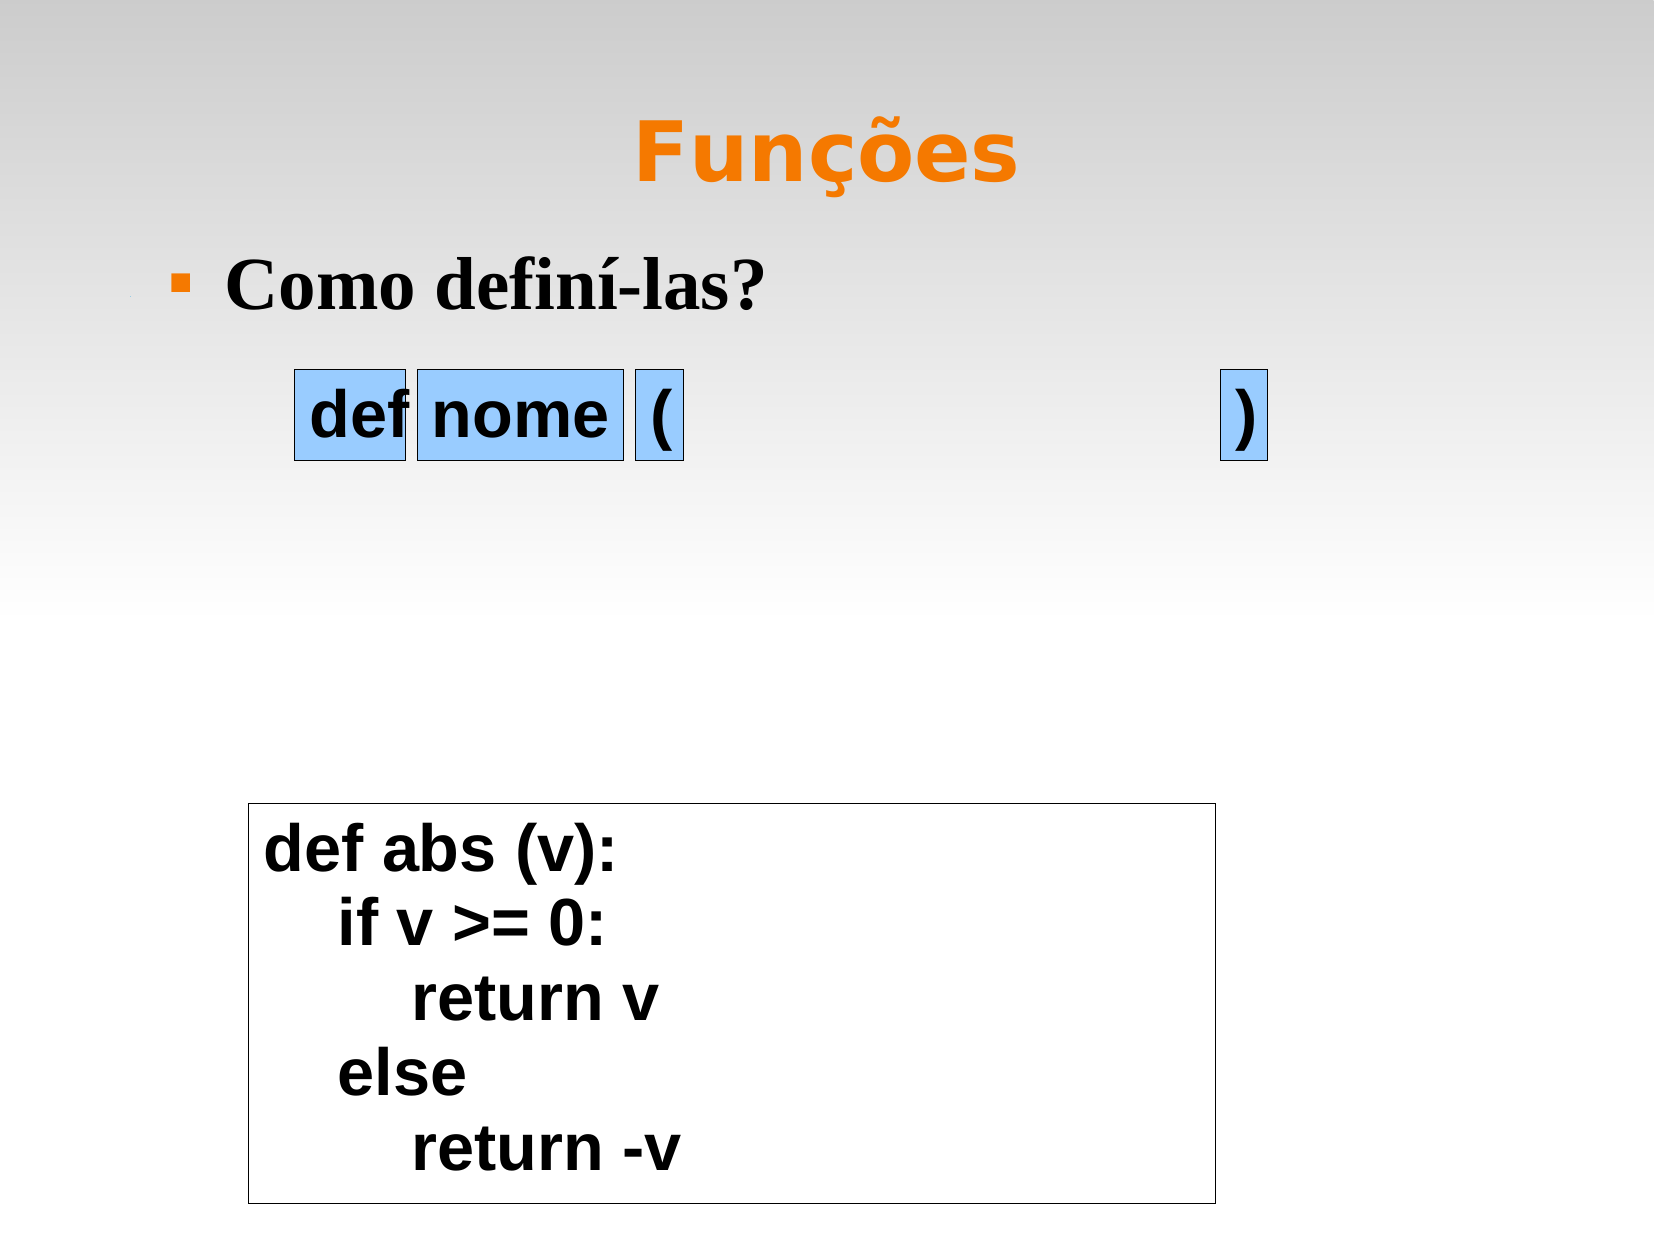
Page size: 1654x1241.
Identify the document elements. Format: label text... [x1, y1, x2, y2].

text_box ) [1220, 369, 1268, 461]
list Como definí-las? [82, 242, 1571, 1062]
text_box def abs (v): if v >= 0: return v else return -v [248, 803, 1216, 1204]
title Funções [82, 49, 1571, 242]
text_box nome [417, 369, 624, 461]
text_box ( [635, 369, 684, 461]
text_box def [294, 369, 406, 461]
